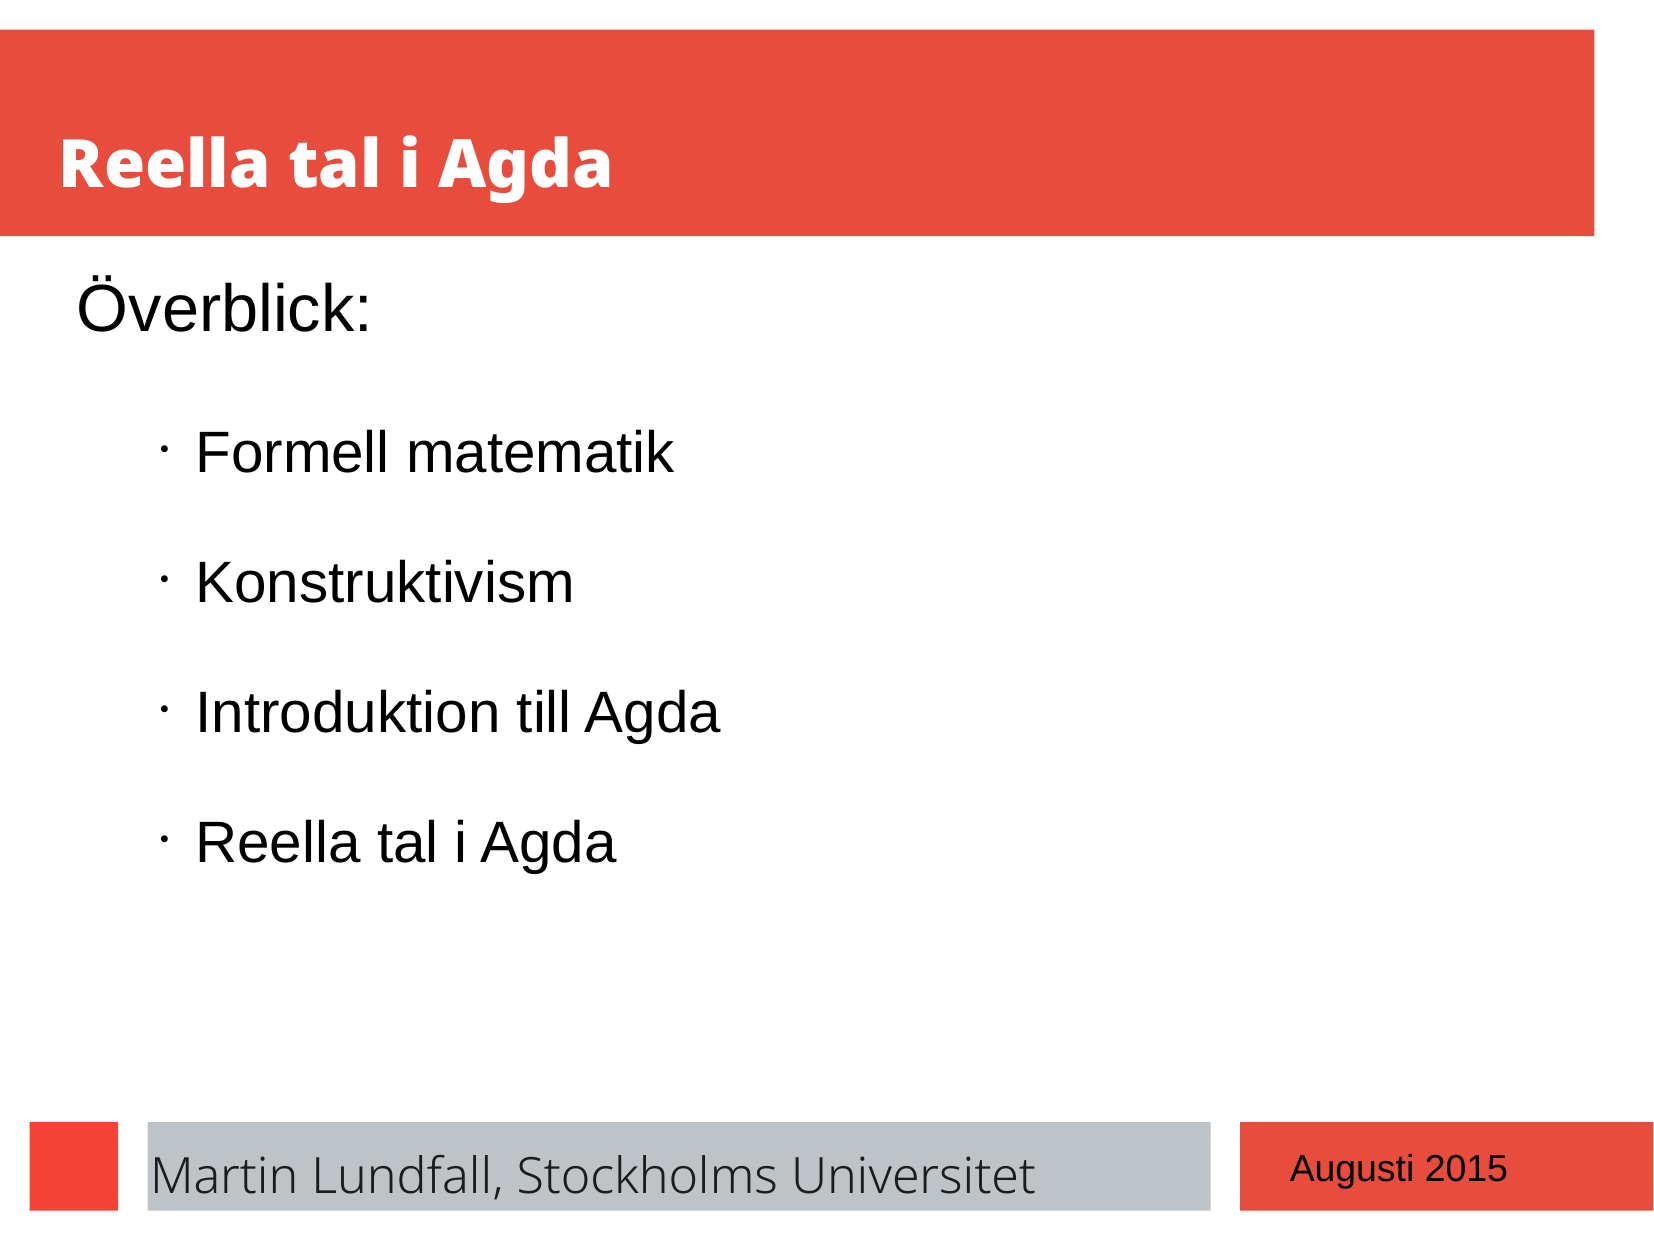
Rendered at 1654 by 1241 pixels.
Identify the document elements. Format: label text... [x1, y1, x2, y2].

text_box Överblick: [62, 263, 389, 354]
title Reella tal i Agda [59, 59, 1595, 207]
subtitle Martin Lundfall, Stockholms Universitet [150, 1140, 1276, 1201]
text_box Formell matematik Konstruktivism Introduktion till Agda Reella tal i Agda [145, 412, 737, 946]
text_box Augusti 2015 [1275, 1140, 1523, 1197]
